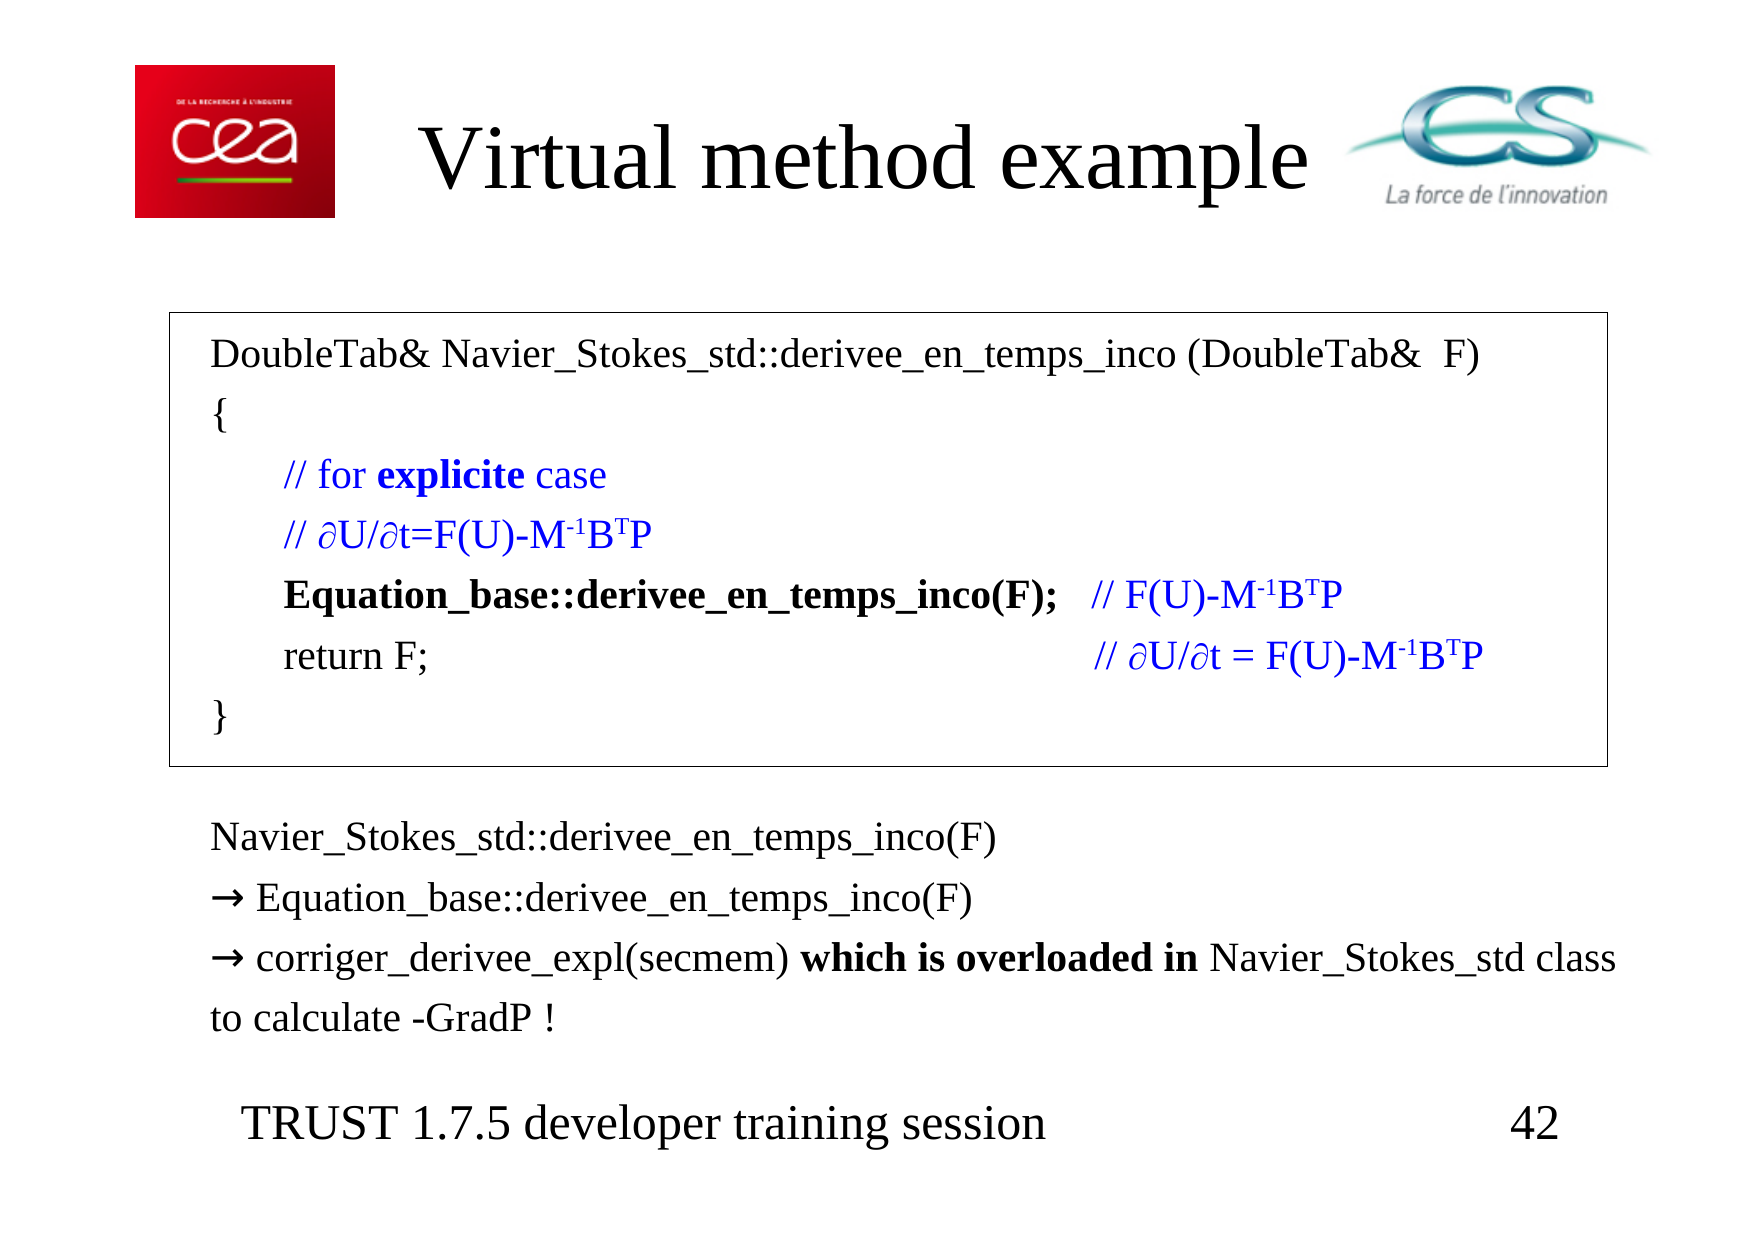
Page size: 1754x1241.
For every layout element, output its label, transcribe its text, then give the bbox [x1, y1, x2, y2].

picture [1340, 73, 1662, 218]
text_box DoubleTab& Navier_Stokes_std::derivee_en_temps_inco (DoubleTab& F) { // for explicite case // ¶U/¶t=F(U)-M-1BTP Equation_base::derivee_en_temps_inco(F); // F(U)-M-1BTP return F; // ¶U/¶t = F(U)-M-1BTP } Navier_Stokes_std::derivee_en_temps_inco(F) → Equation_base::derivee_en_temps_inco(F) → corriger_derivee_expl(secmem) which is overloaded in Navier_Stokes_std class to calculate -GradP ! [195, 318, 1643, 1109]
picture [135, 65, 335, 218]
title Virtual method example [200, 88, 1551, 325]
text_box DoubleTab& Navier_Stokes_std::derivee_en_temps_inco (DoubleTab& F) { // for explicite case // ¶U/¶t=F(U)-M-1BTP Equation_base::derivee_en_temps_inco(F); // F(U)-M-1BTP return F; // ¶U/¶t = F(U)-M-1BTP } Navier_Stokes_std::derivee_en_temps_inco(F) → Equation_base::derivee_en_temps_inco(F) → corriger_derivee_expl(secmem) which is overloaded in Navier_Stokes_std class to calculate -GradP ! [195, 318, 1607, 766]
